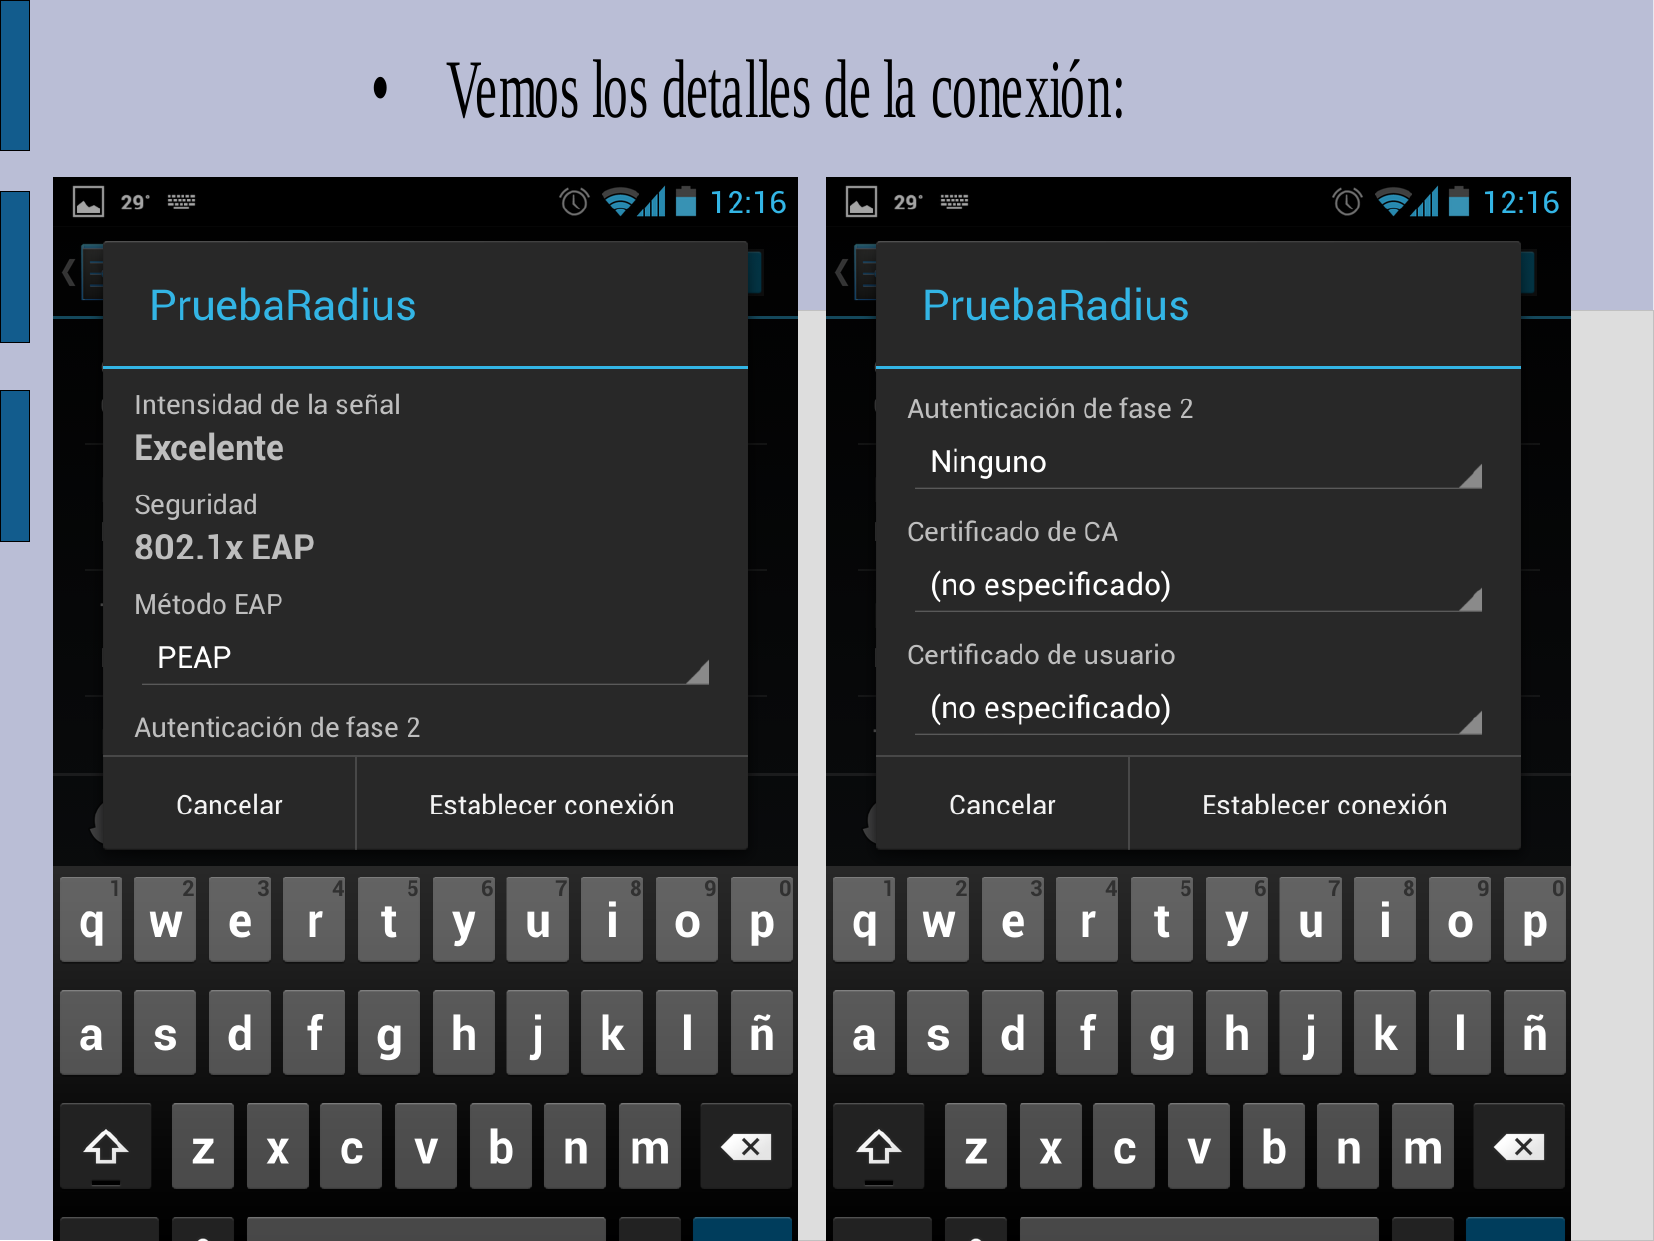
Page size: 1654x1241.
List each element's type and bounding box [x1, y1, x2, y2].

picture [53, 177, 798, 1241]
picture [826, 177, 1571, 1241]
chart [295, 32, 1654, 621]
